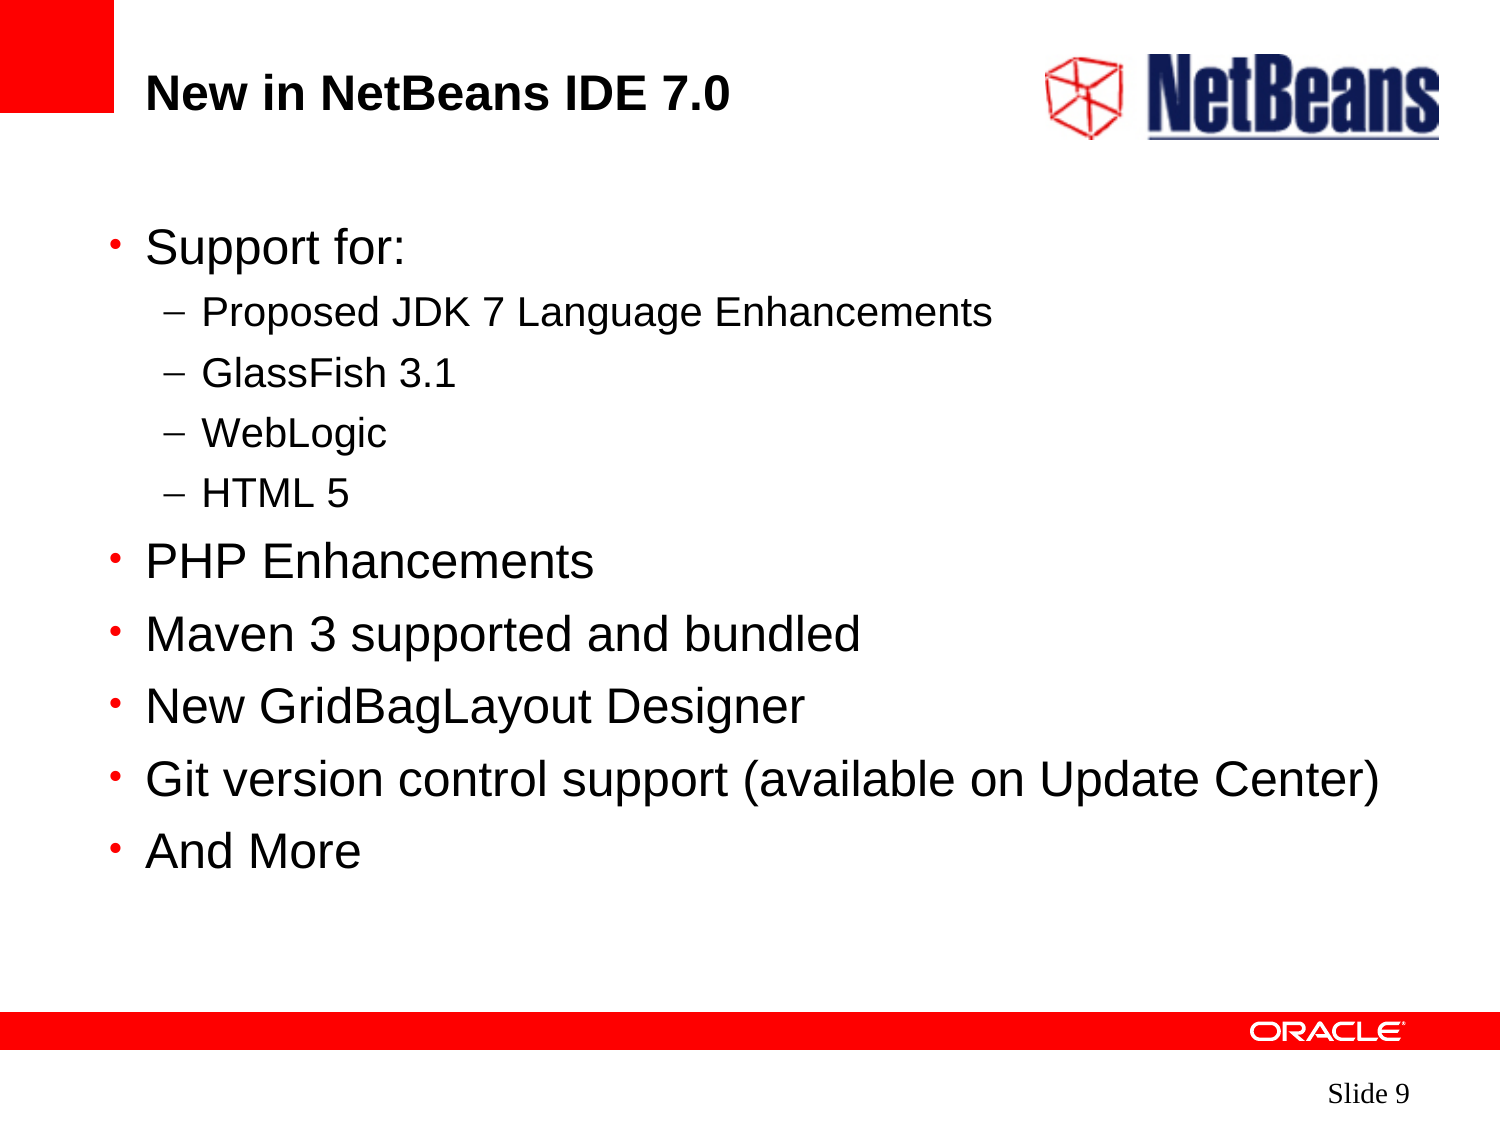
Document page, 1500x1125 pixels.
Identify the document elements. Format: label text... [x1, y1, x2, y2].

picture [1299, 1031, 1311, 1040]
picture [0, 0, 114, 113]
picture [1362, 1031, 1378, 1037]
picture [0, 1012, 1500, 1050]
title New in NetBeans IDE 7.0 [130, 30, 983, 161]
picture [1045, 54, 1439, 140]
list Support for: Proposed JDK 7 Language Enhancements GlassFish 3.1 WebLogic HTML 5 PHP Enhancements Maven 3 supported and bundled New GridBagLayout Designer Git version control support (available on Update Center) And More [108, 200, 1425, 1031]
picture [1254, 1031, 1277, 1037]
